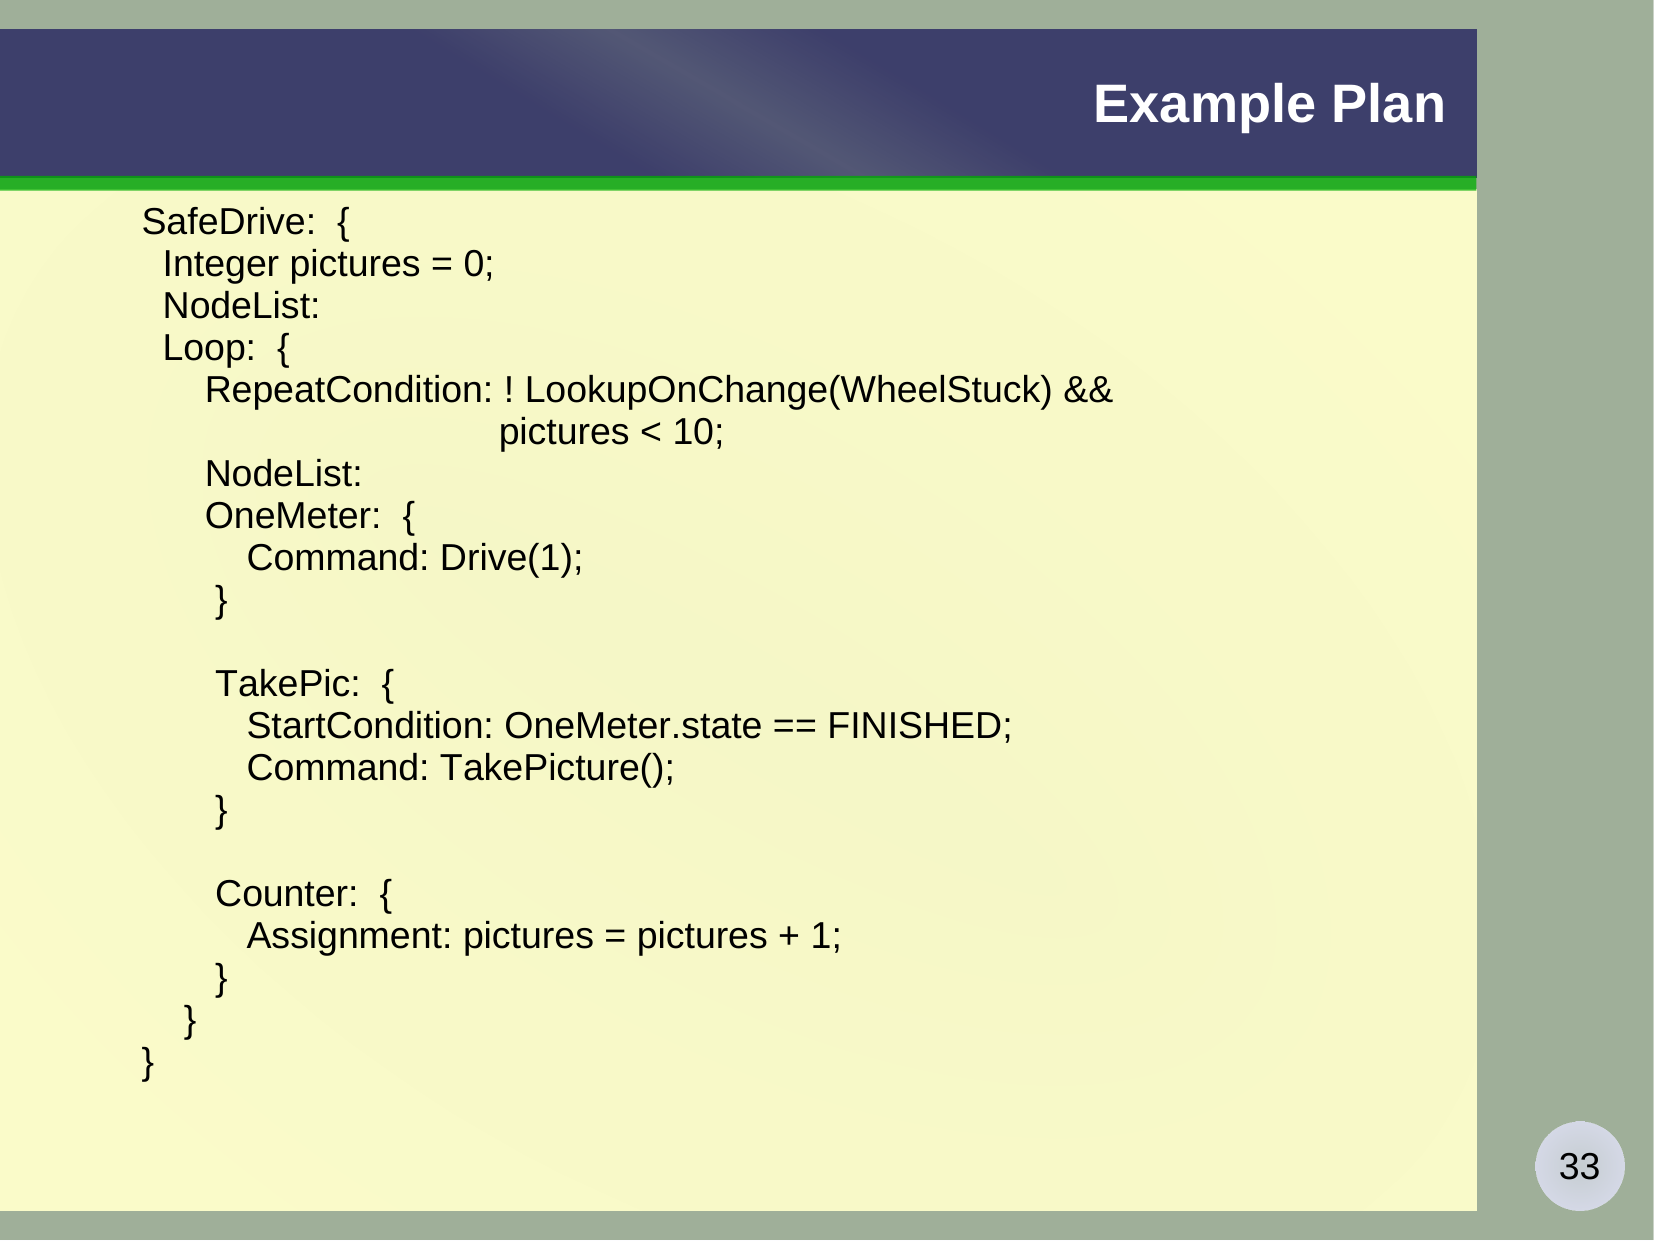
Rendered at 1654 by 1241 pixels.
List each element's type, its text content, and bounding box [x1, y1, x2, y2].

text_box SafeDrive: { Integer pictures = 0; NodeList: Loop: { RepeatCondition: ! LookupOnChange(WheelStuck) && pictures < 10; NodeList: OneMeter: { Command: Drive(1); } TakePic: { StartCondition: OneMeter.state == FINISHED; Command: TakePicture(); } Counter: { Assignment: pictures = pictures + 1; } } } [141, 200, 1365, 1110]
title Example Plan [29, 59, 1447, 148]
